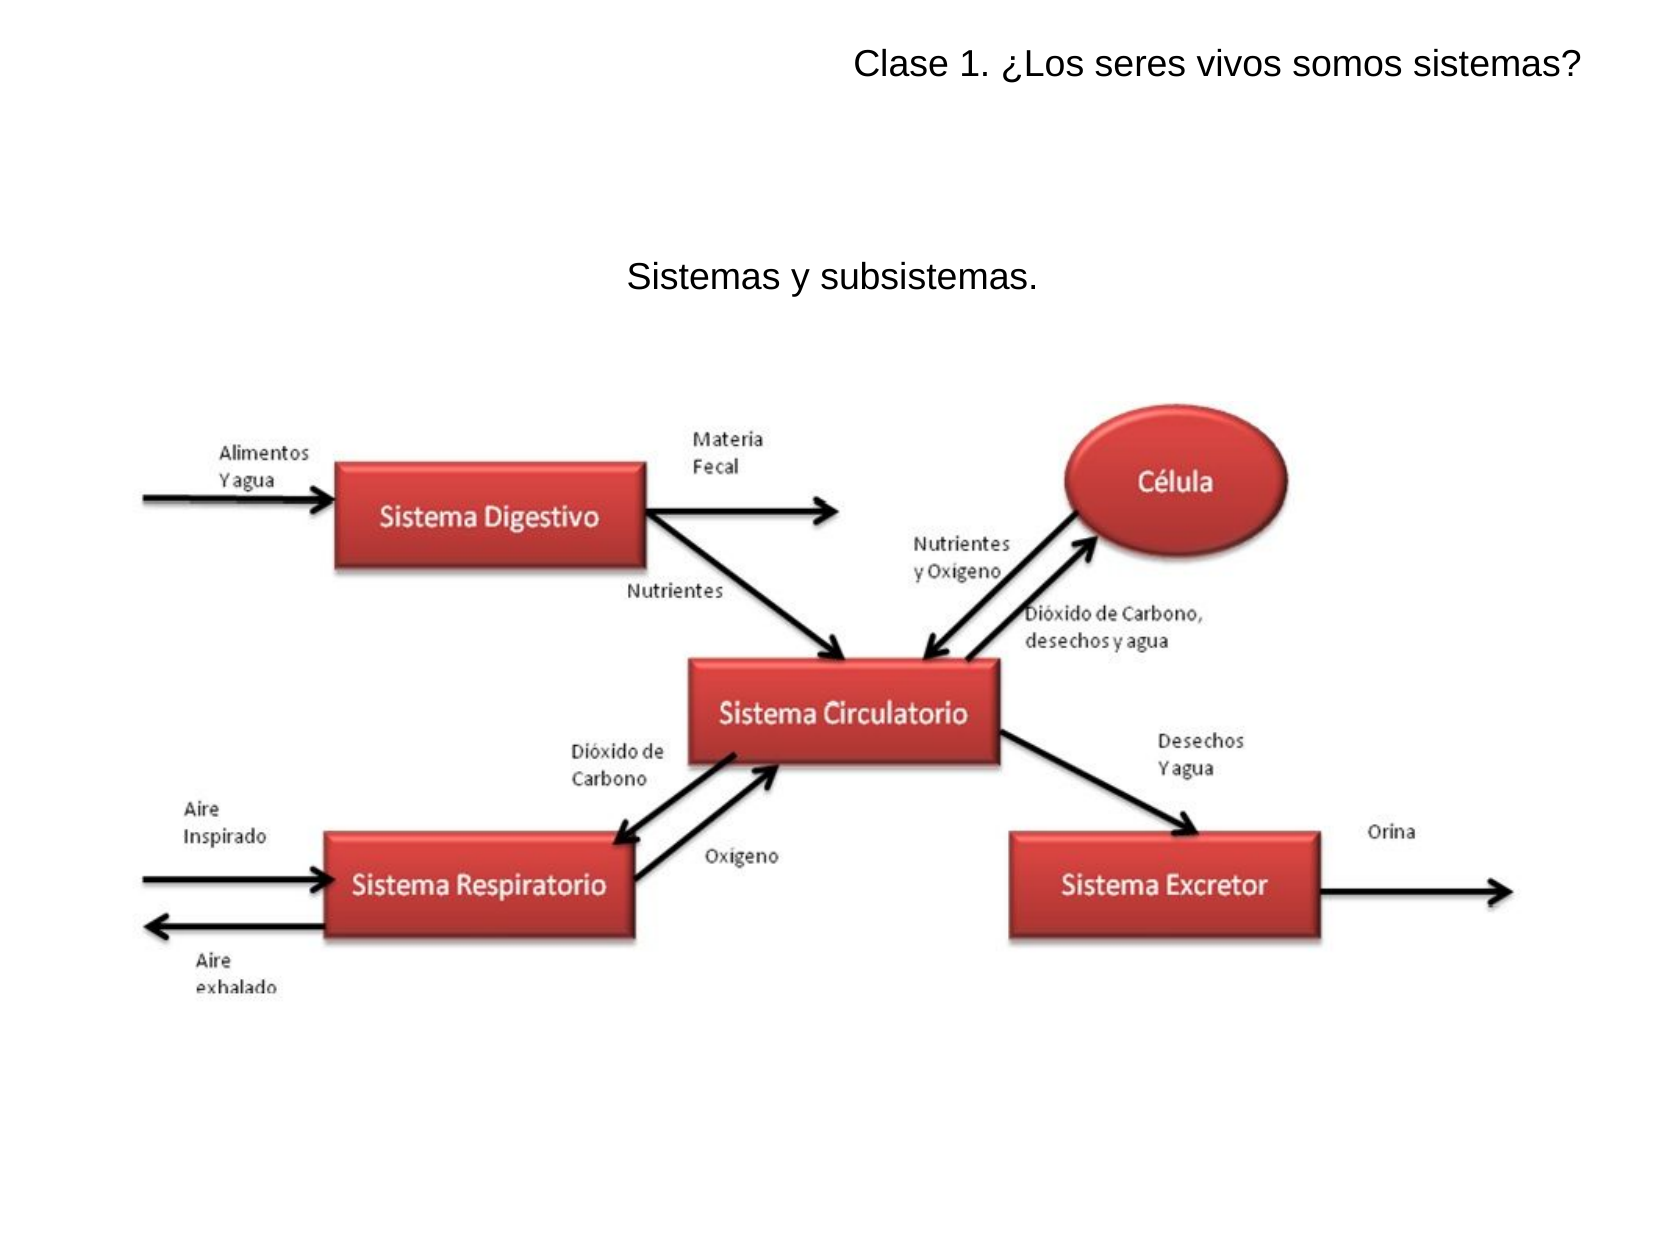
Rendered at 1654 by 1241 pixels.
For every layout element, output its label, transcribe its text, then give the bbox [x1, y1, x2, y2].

text_box Clase 1. ¿Los seres vivos somos sistemas? [838, 35, 1630, 95]
text_box Sistemas y subsistemas. [484, 248, 1182, 305]
picture [108, 401, 1548, 1004]
